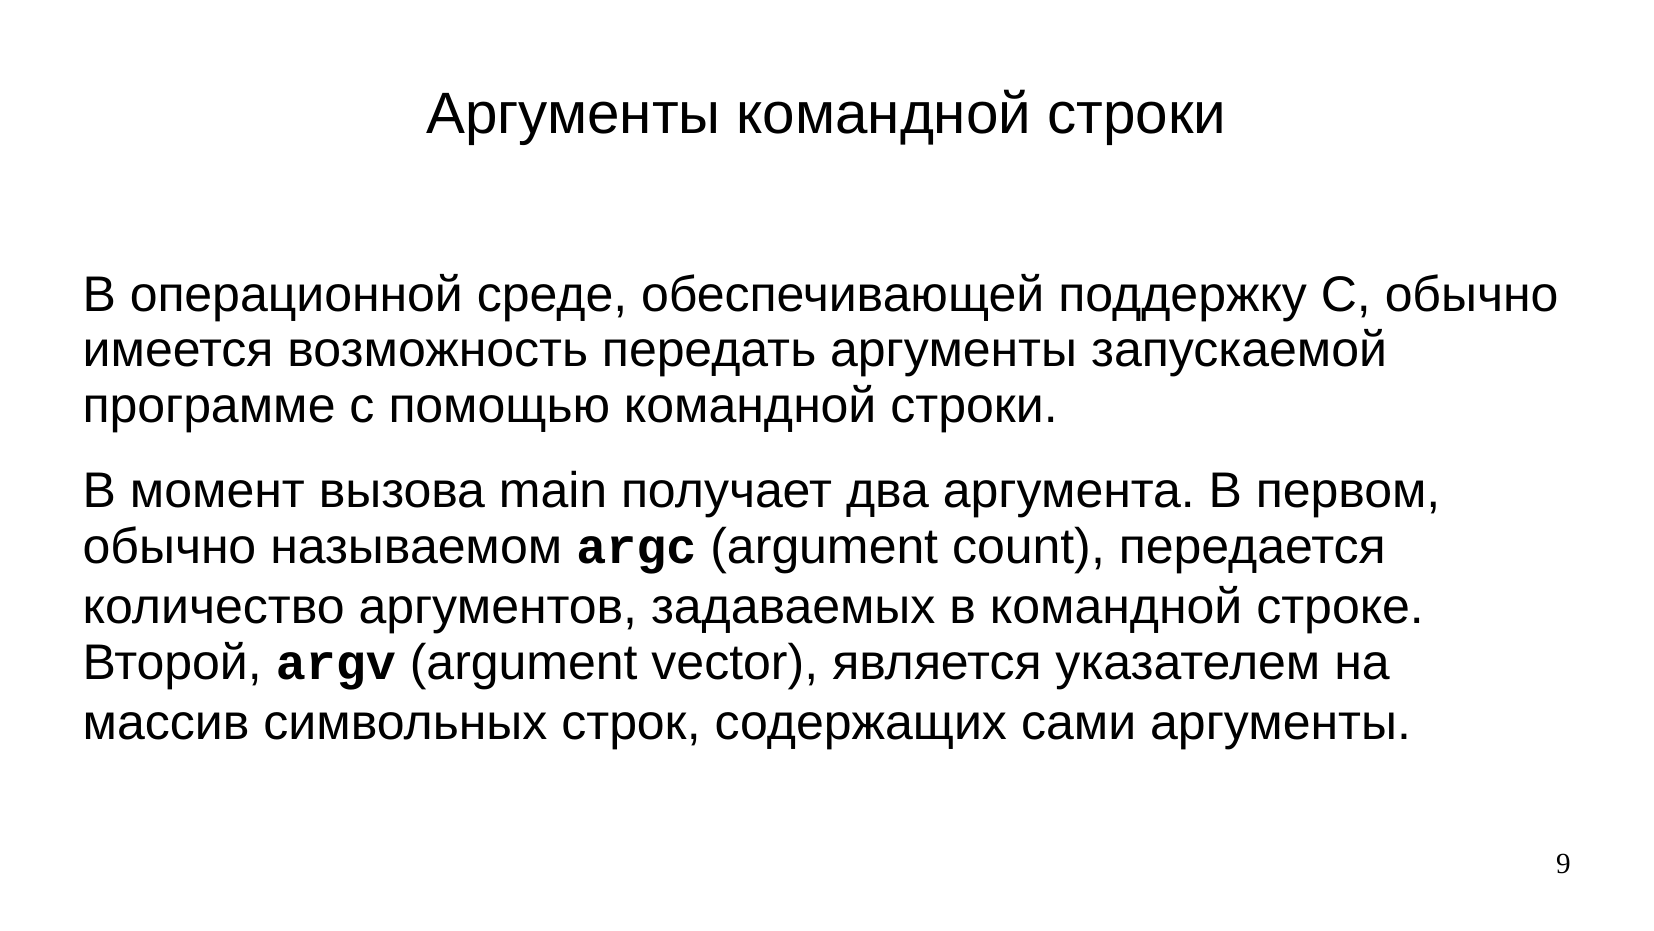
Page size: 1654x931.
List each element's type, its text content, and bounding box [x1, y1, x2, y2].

title Аргументы командной строки [82, 72, 1571, 154]
list В операционной среде, обеспечивающей поддержку С, обычно имеется возможность передать аргументы запускаемой программе с помощью командной строки. В момент вызова main получает два аргумента. В первом, обычно называемом argc (argument count), передается количество аргументов, задаваемых в командной строке. Второй, argv (argument vector), является указателем на массив символьных строк, содержащих сами аргументы. [82, 265, 1571, 886]
